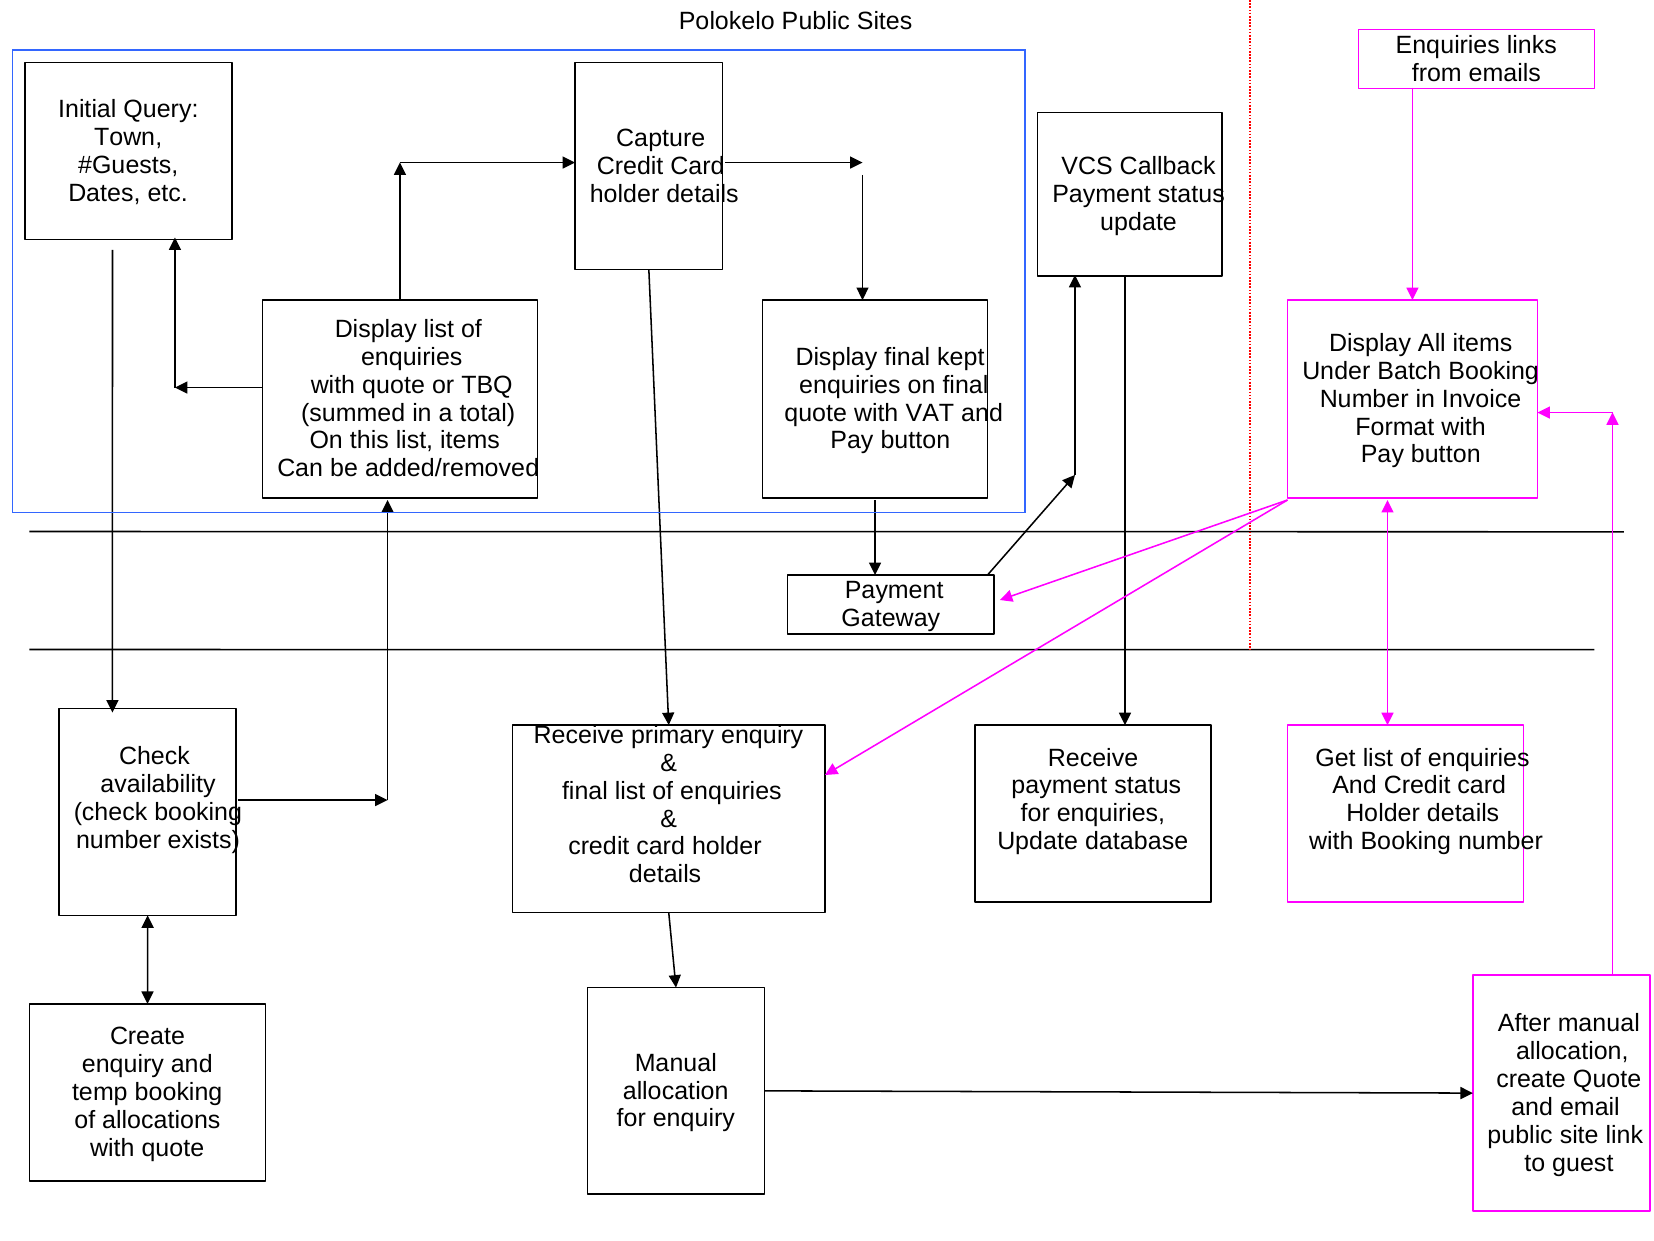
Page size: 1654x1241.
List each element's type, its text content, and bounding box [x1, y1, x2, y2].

text_box Display final kept enquiries on final quote with VAT and Pay button [762, 299, 988, 498]
text_box Manual allocation for enquiry [587, 987, 765, 1195]
text_box Display list of enquiries with quote or TBQ (summed in a total)‏ On this list, items Can be added/removed [262, 299, 538, 498]
text_box VCS Callback Payment status update [1037, 112, 1222, 276]
text_box Initial Query: Town, #Guests, Dates, etc. [24, 62, 232, 240]
text_box Create enquiry and temp booking of allocations with quote [29, 1003, 266, 1181]
text_box Get list of enquiries And Credit card Holder details with Booking number [1287, 725, 1524, 903]
text_box Payment Gateway [787, 574, 995, 635]
text_box Enquiries links from emails [1358, 29, 1595, 89]
text_box After manual allocation, create Quote and email public site link to guest [1472, 975, 1650, 1212]
text_box Capture Credit Card holder details [575, 62, 723, 270]
text_box Check availability (check booking number exists)‏ [59, 708, 237, 916]
text_box Display All items Under Batch Booking Number in Invoice Format with Pay button [1287, 299, 1538, 498]
text_box Polokelo Public Sites [664, 0, 916, 43]
text_box Receive primary enquiry & final list of enquiries & credit card holder details [512, 724, 826, 913]
text_box Receive payment status for enquiries, Update database [975, 725, 1212, 903]
